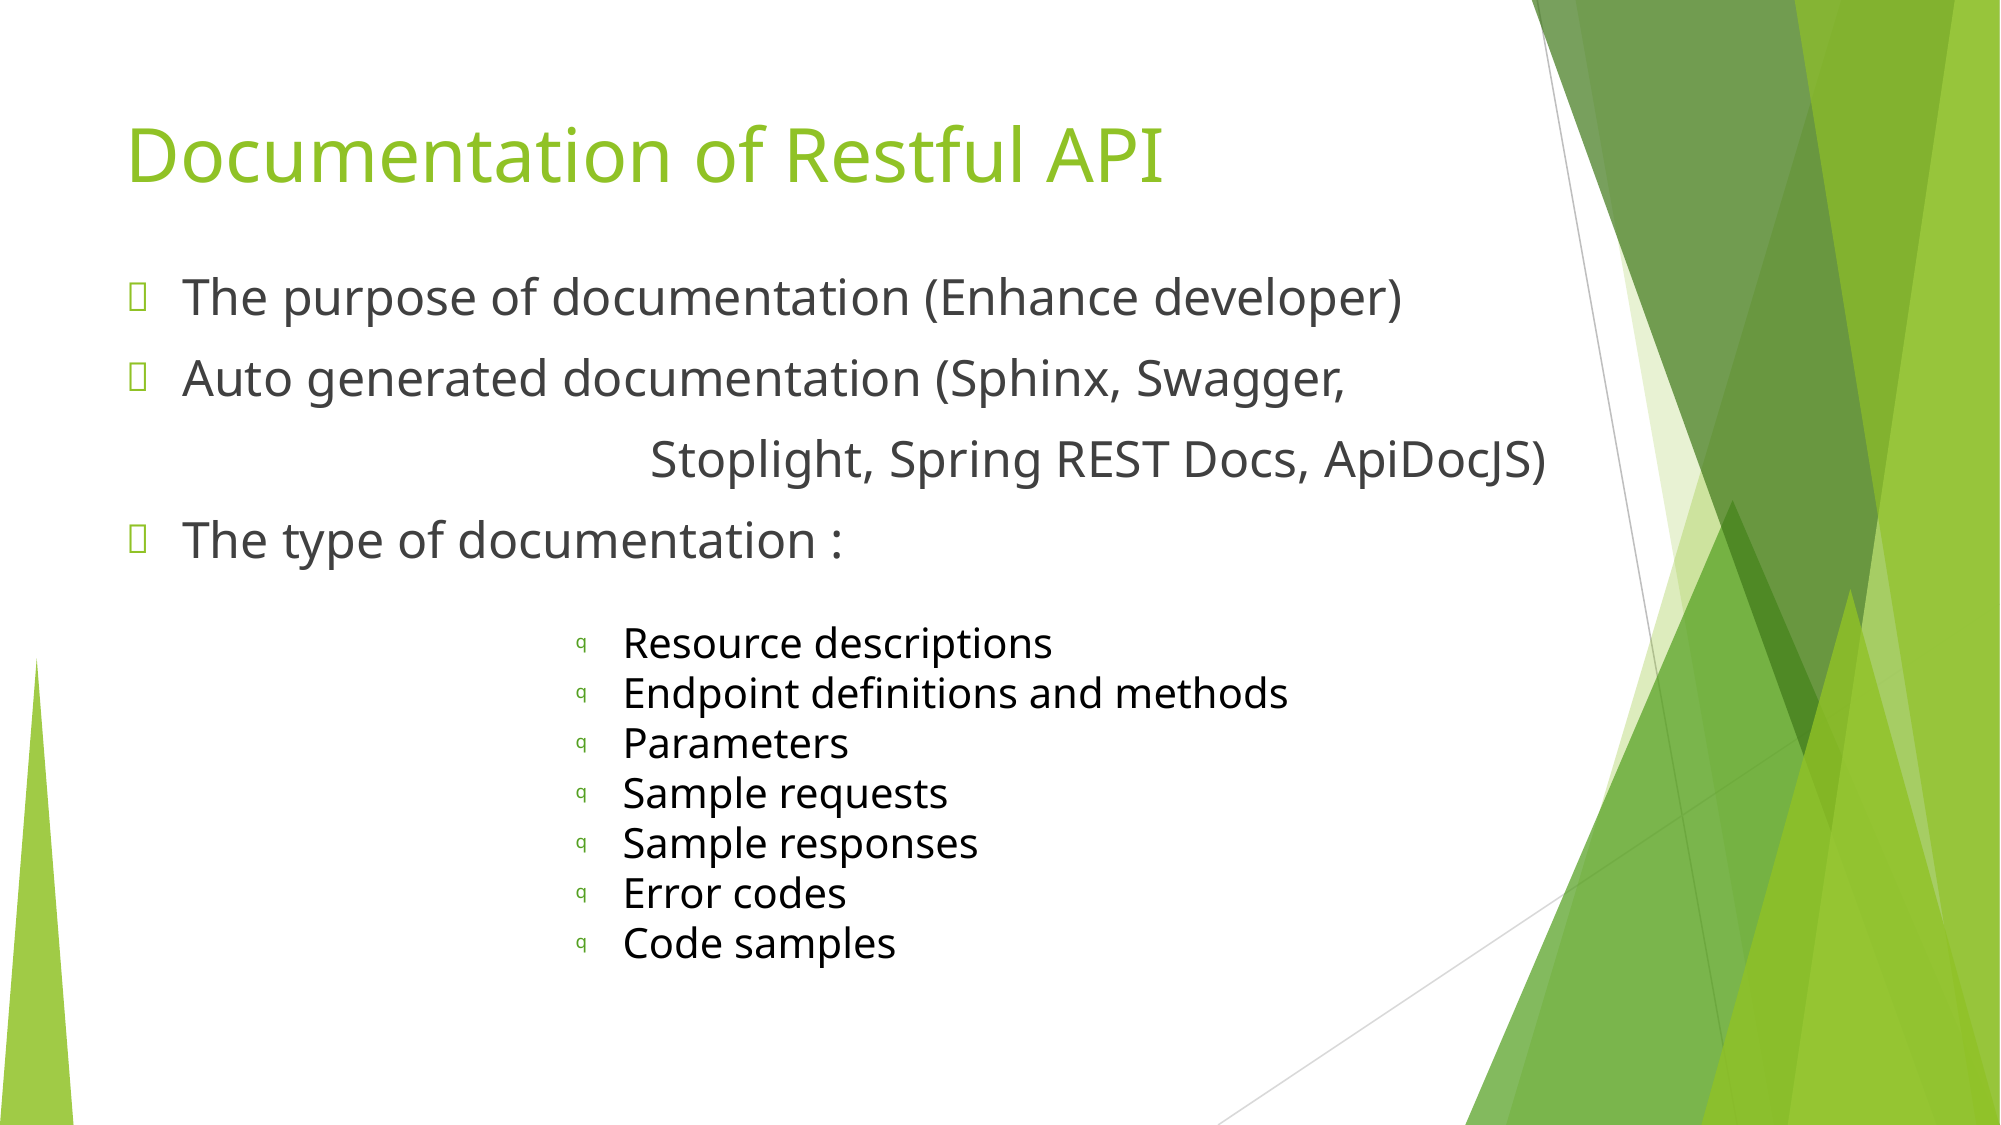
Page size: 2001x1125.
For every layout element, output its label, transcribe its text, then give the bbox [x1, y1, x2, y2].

list The purpose of documentation (Enhance developer) Auto generated documentation (Sphinx, Swagger, Stoplight, Spring REST Docs, ApiDocJS) The type of documentation : [111, 258, 2000, 895]
title Documentation of Restful API [111, 99, 1522, 258]
text_box Resource descriptions Endpoint definitions and methods Parameters Sample requests Sample responses Error codes Code samples [560, 609, 1304, 975]
